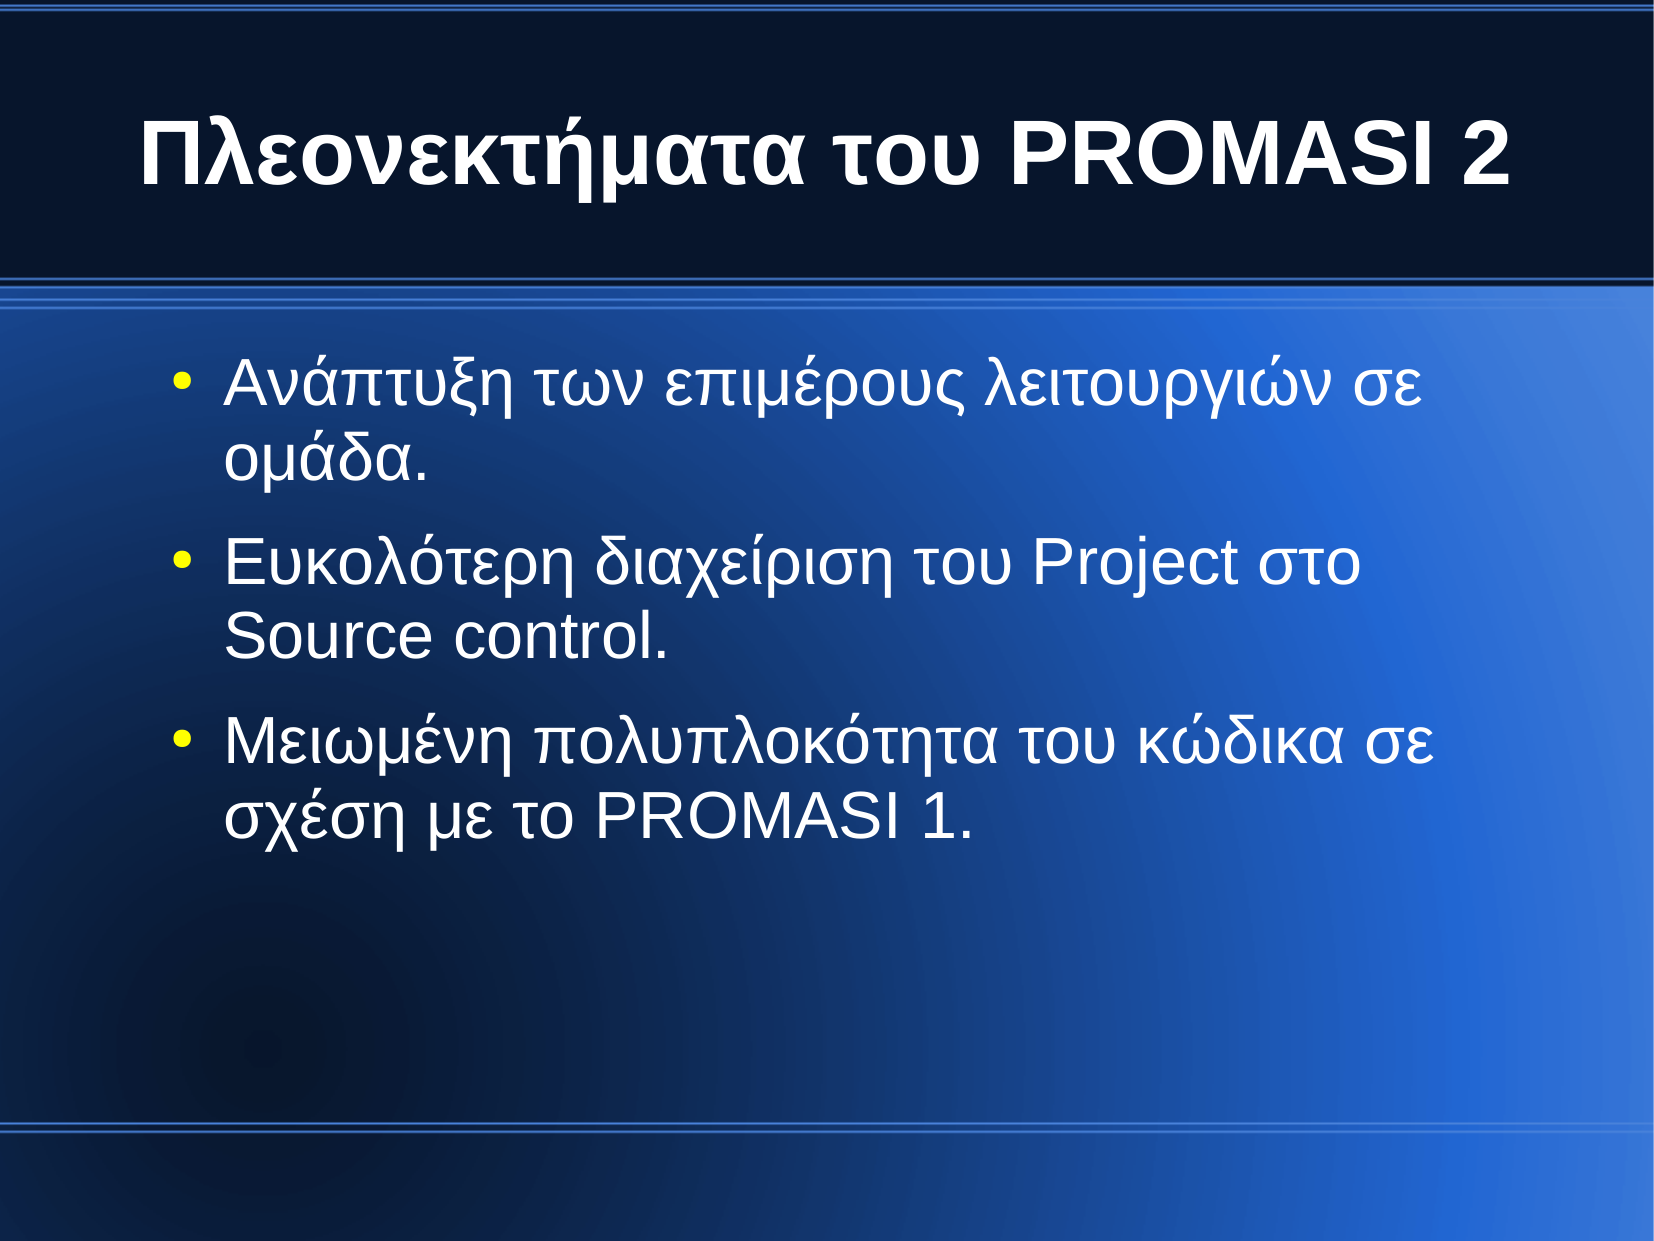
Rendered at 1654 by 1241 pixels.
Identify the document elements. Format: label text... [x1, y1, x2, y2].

list Ανάπτυξη των επιμέρους λειτουργιών σε ομάδα. Ευκολότερη διαχείριση του Project στο Source control. Μειωμένη πολυπλοκότητα του κώδικα σε σχέση με το PROMASI 1. [152, 344, 1534, 1127]
title Πλεονεκτήματα του PROMASI 2 [82, 49, 1571, 257]
picture [0, 0, 1654, 1241]
